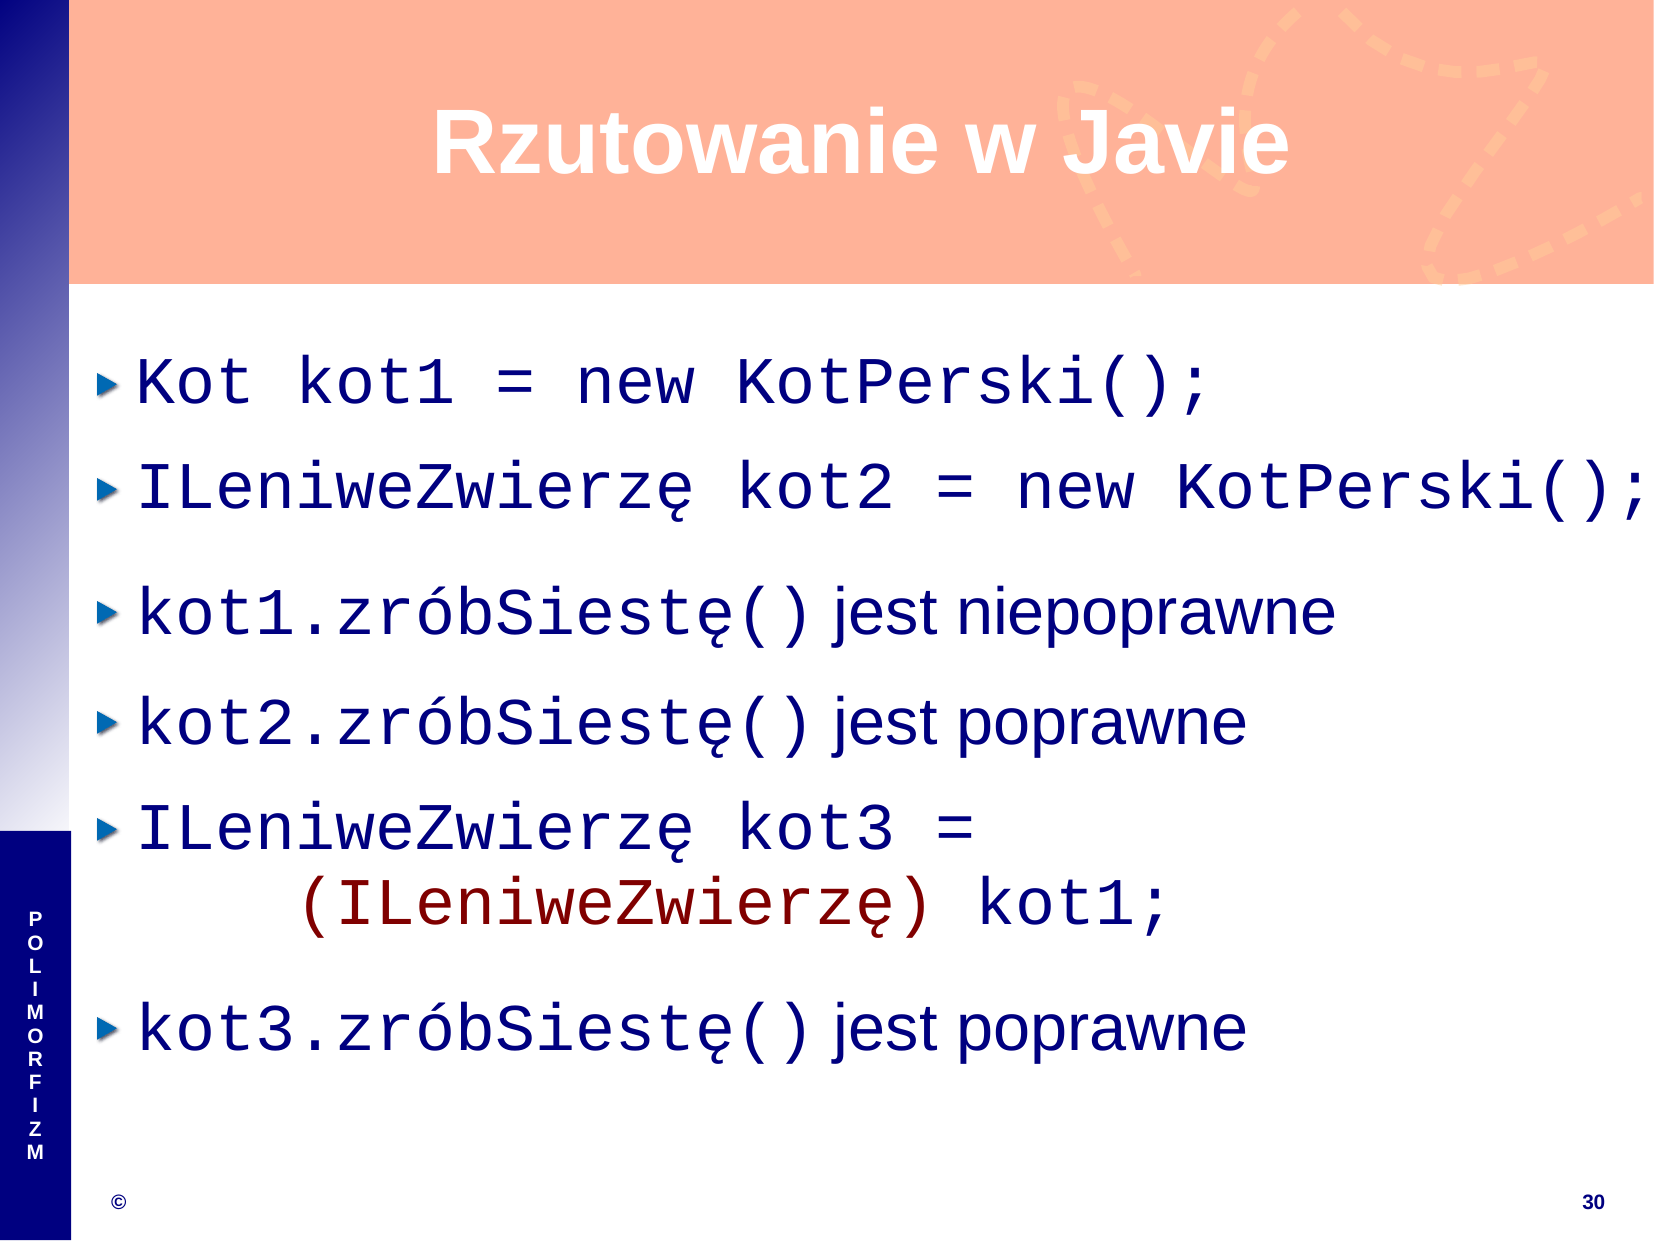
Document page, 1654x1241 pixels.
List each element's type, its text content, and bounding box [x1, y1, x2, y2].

list Kot kot1 = new KotPerski(); ILeniweZwierzę kot2 = new KotPerski(); kot1.zróbSiestę() jest niepoprawne kot2.zróbSiestę() jest poprawne ILeniweZwierzę kot3 = (ILeniweZwierzę) kot1; kot3.zróbSiestę() jest poprawne [64, 348, 1654, 1086]
title Rzutowanie w Javie [108, 37, 1617, 246]
text_box P O L I M O R F I Z M [0, 830, 71, 1241]
